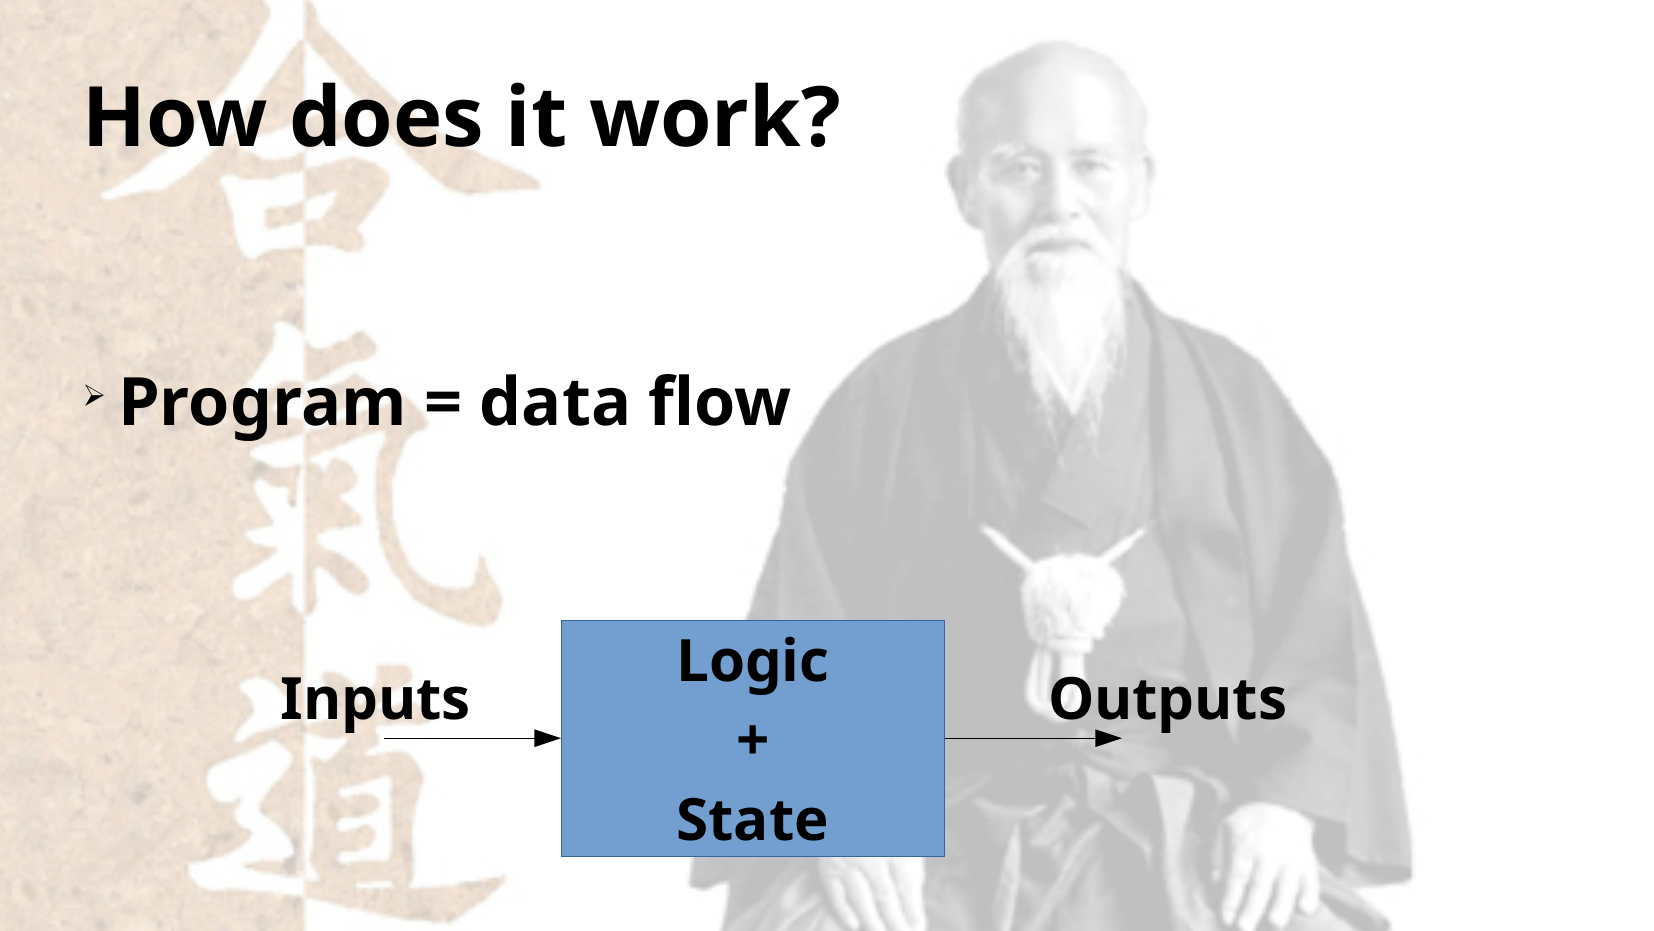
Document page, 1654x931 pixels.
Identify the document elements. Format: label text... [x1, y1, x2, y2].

text_box Outputs [1033, 649, 1286, 723]
text_box Logic + State [561, 620, 945, 857]
picture [0, 0, 1654, 931]
title How does it work? [82, 37, 1571, 193]
subtitle Program = data flow [82, 354, 1571, 758]
text_box Inputs [265, 649, 486, 723]
